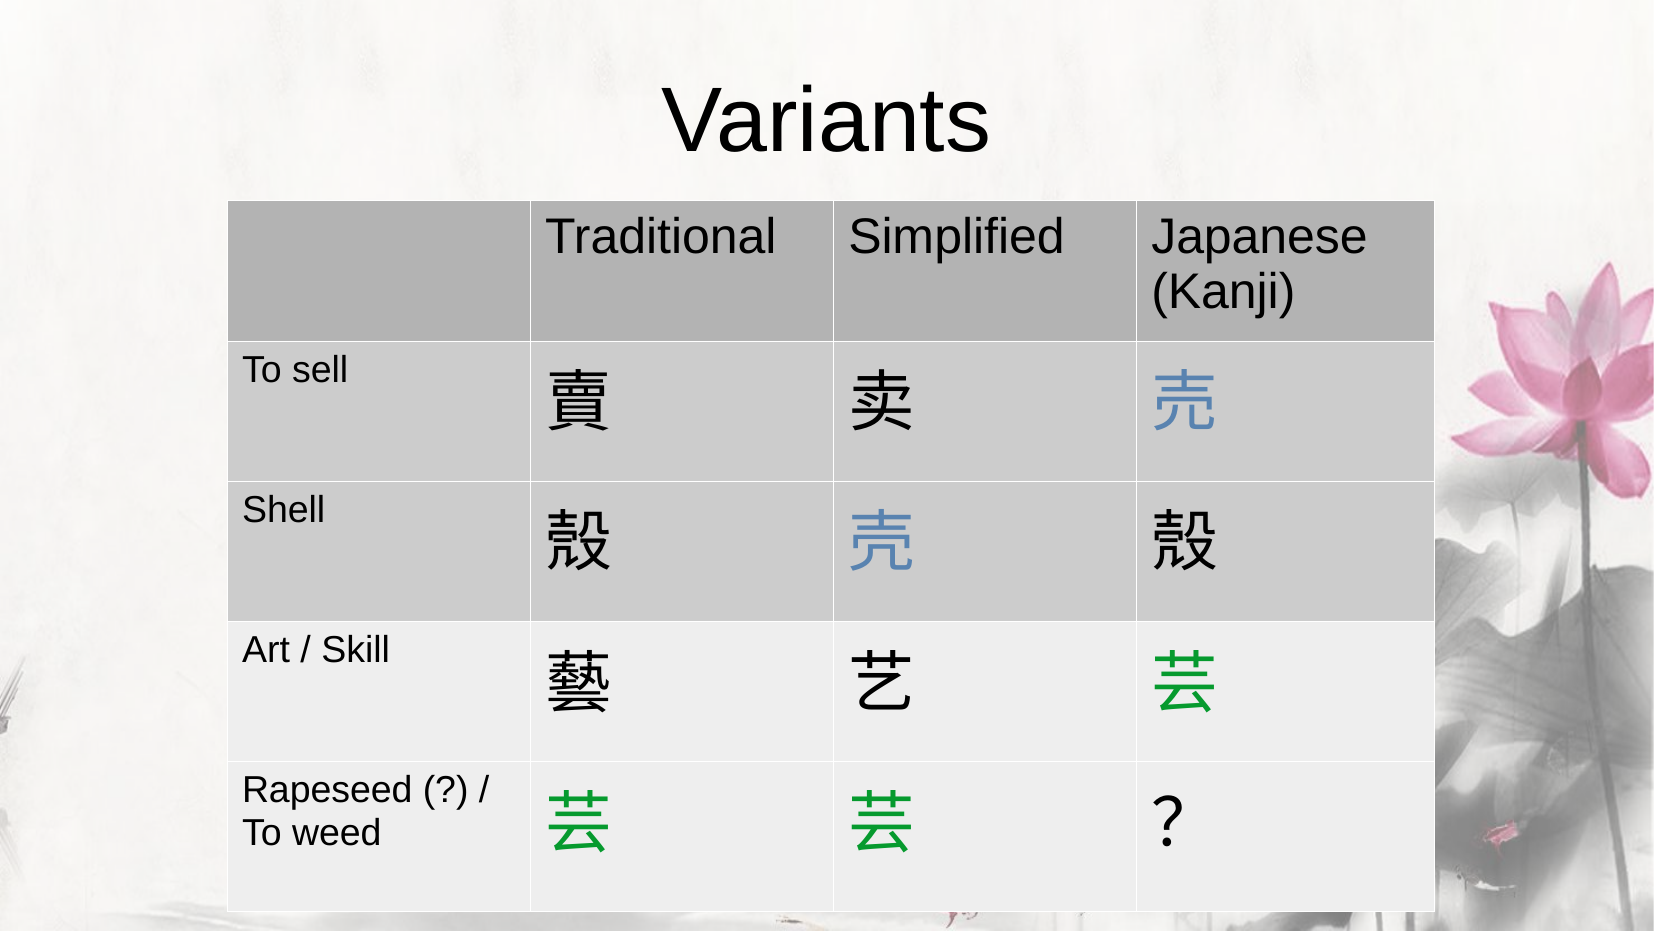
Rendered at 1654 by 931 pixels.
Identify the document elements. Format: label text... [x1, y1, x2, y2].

table_header Simplified [834, 201, 1136, 341]
table_cell 壳 [834, 482, 1136, 621]
table_header [228, 201, 530, 341]
table_cell 藝 [531, 622, 833, 761]
table_cell To sell [228, 342, 530, 481]
table_cell 芸 [531, 762, 833, 911]
table_cell 売 [1137, 342, 1434, 481]
table_header Japanese (Kanji) [1137, 201, 1434, 341]
table_cell ？ [1137, 762, 1434, 911]
table_cell 賣 [531, 342, 833, 481]
text_box Variants [82, 59, 1571, 170]
table_cell 芸 [1137, 622, 1434, 761]
table_header Traditional [531, 201, 833, 341]
table_cell Art / Skill [228, 622, 530, 761]
table_cell Rapeseed (?) / To weed [228, 762, 530, 911]
table_cell 艺 [834, 622, 1136, 761]
table_cell 芸 [834, 762, 1136, 911]
table_cell 卖 [834, 342, 1136, 481]
table_cell 殼 [1137, 482, 1434, 621]
table_cell 殼 [531, 482, 833, 621]
table_cell Shell [228, 482, 530, 621]
